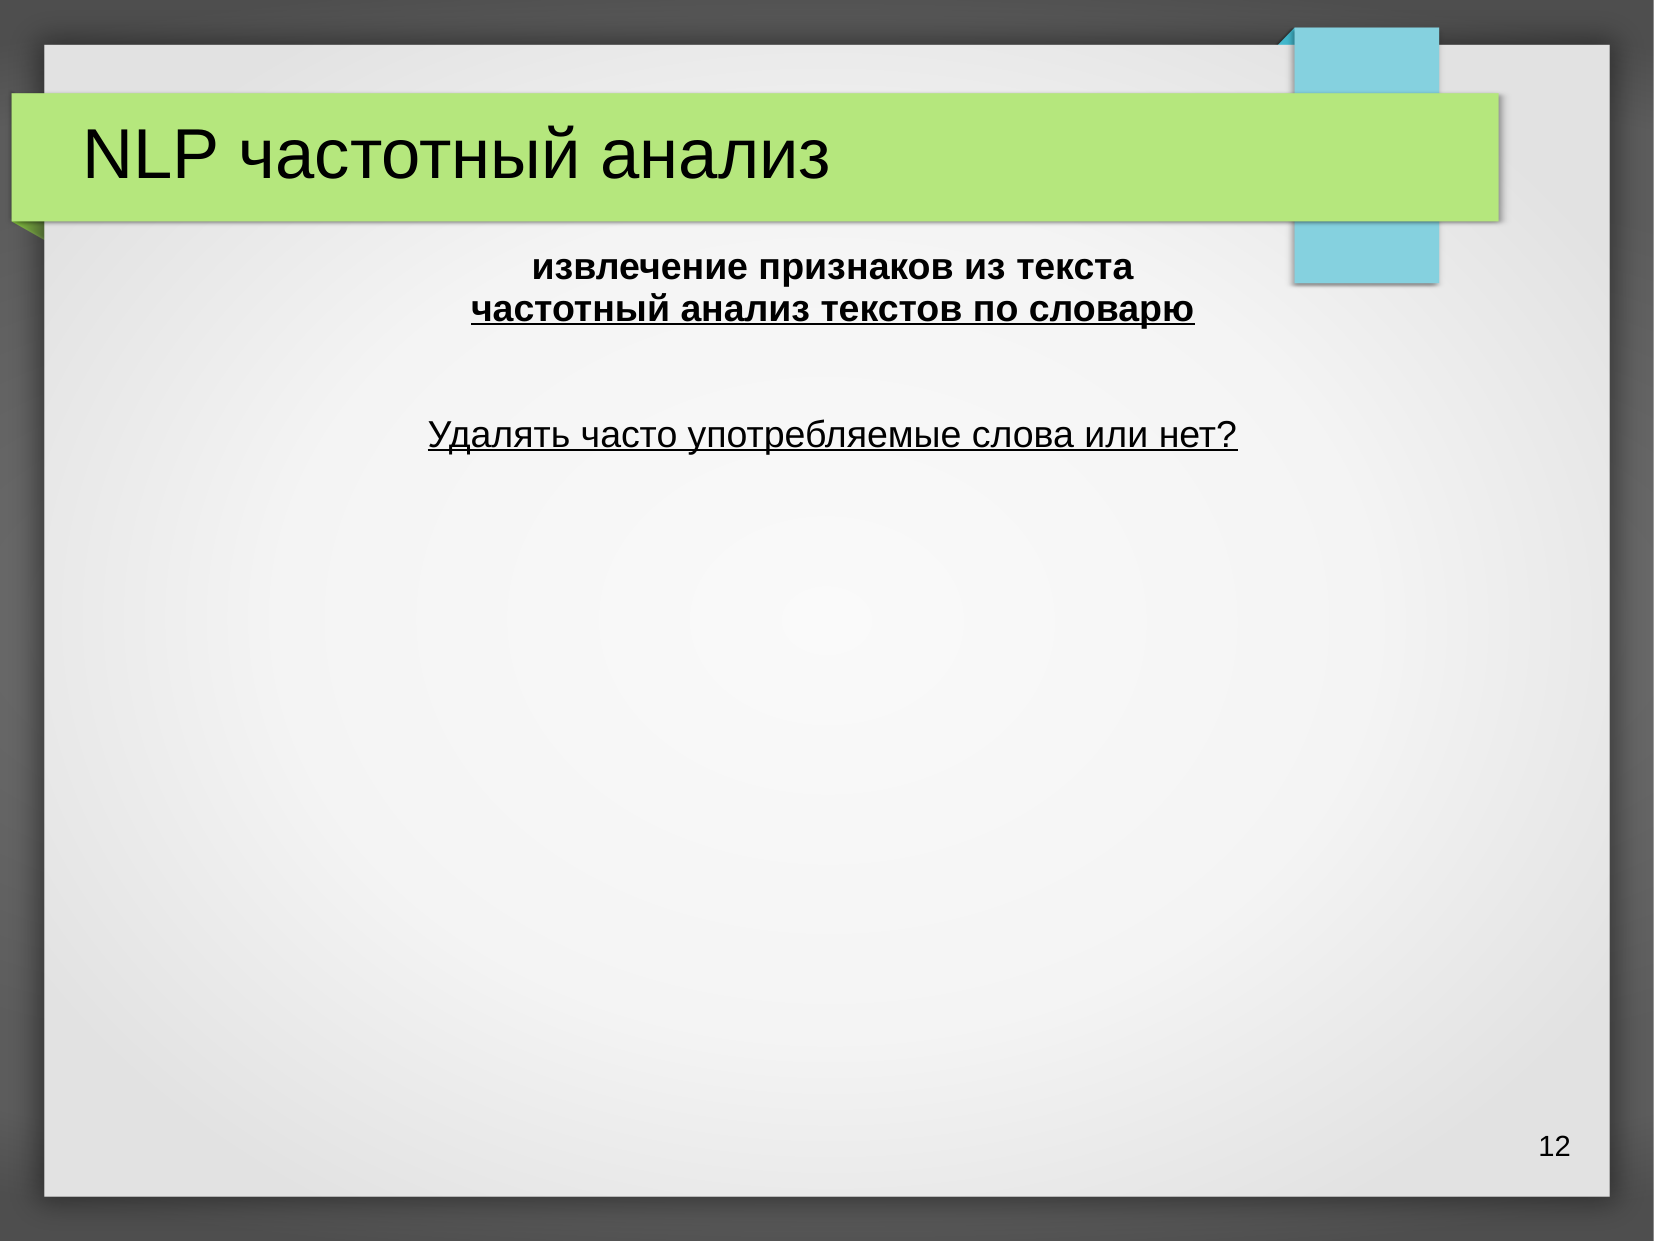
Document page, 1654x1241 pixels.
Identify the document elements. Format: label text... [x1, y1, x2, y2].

picture [0, 0, 1654, 1241]
text_box извлечение признаков из текста частотный анализ текстов по словарю Удалять часто употребляемые слова или нет? [188, 245, 1477, 1071]
title NLP частотный анализ [82, 113, 1406, 194]
